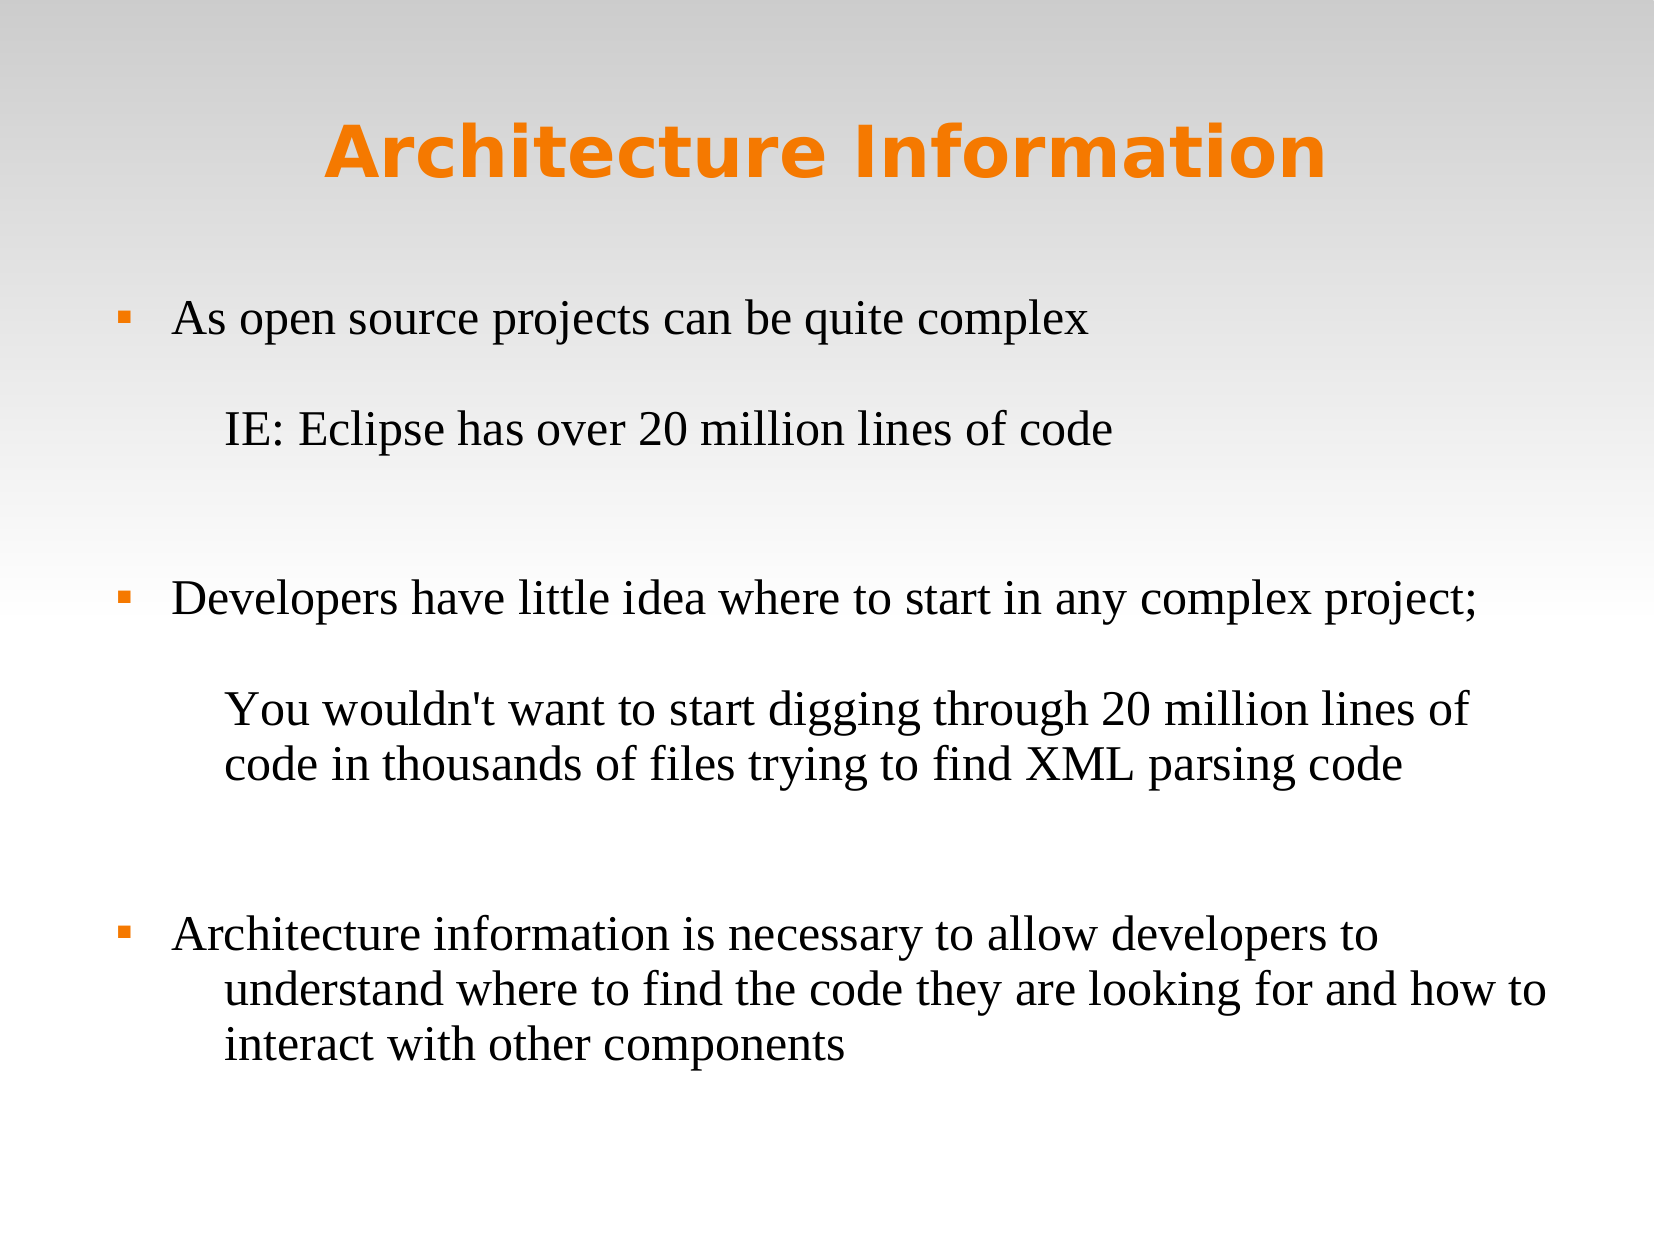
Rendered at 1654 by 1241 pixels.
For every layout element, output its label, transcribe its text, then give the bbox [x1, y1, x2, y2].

list As open source projects can be quite complex IE: Eclipse has over 20 million lines of code Developers have little idea where to start in any complex project; You wouldn't want to start digging through 20 million lines of code in thousands of files trying to find XML parsing code Architecture information is necessary to allow developers to understand where to find the code they are looking for and how to interact with other components [82, 290, 1571, 1135]
title Architecture Information [82, 49, 1571, 257]
